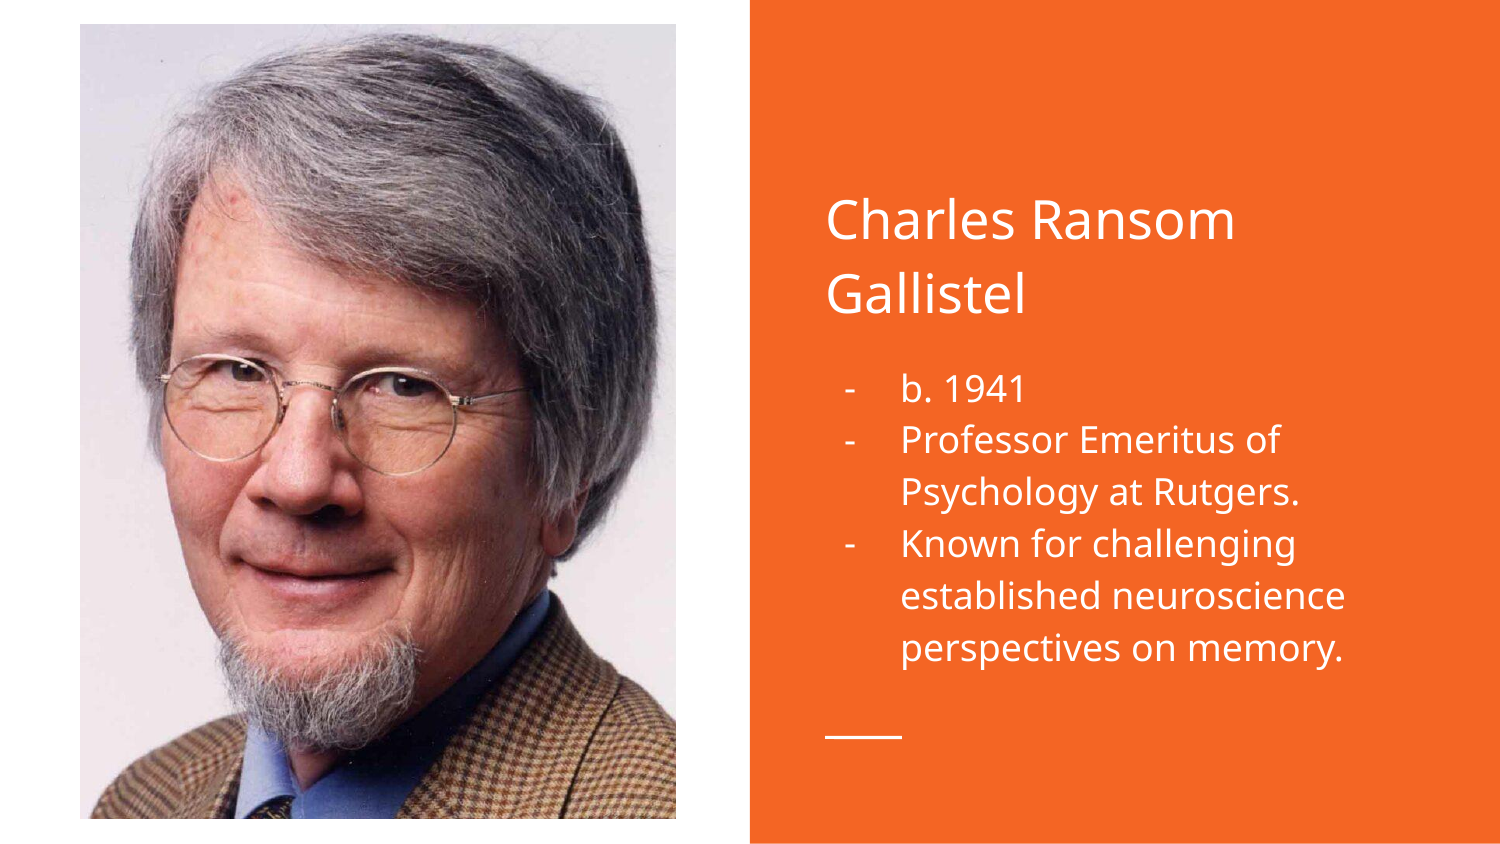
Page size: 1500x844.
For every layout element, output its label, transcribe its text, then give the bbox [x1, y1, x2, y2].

picture [80, 24, 676, 819]
list Charles Ransom Gallistel b. 1941 Professor Emeritus of Psychology at Rutgers. Known for challenging established neuroscience perspectives on memory. [810, 118, 1440, 725]
